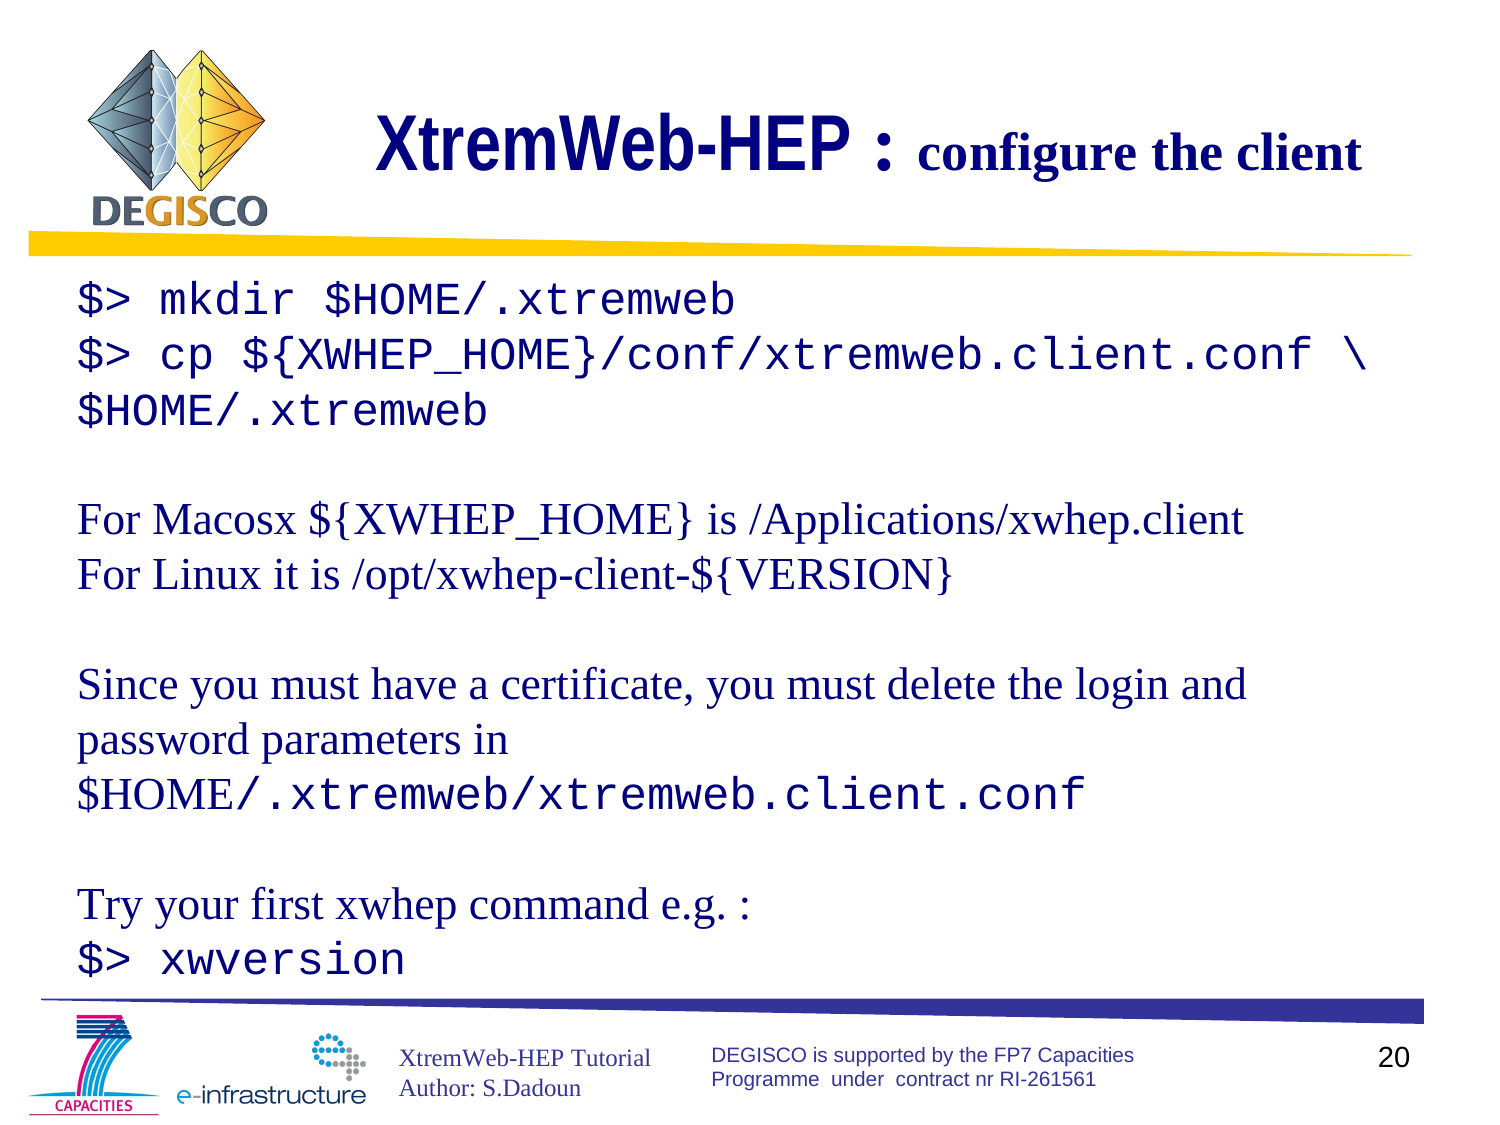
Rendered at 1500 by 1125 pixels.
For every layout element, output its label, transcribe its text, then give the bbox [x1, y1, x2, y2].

picture [317, 1038, 340, 1049]
picture [65, 44, 287, 226]
picture [177, 1033, 366, 1104]
subtitle $> mkdir $HOME/.xtremweb $> cp ${XWHEP_HOME}/conf/xtremweb.client.conf \ $HOME/.xtremweb For Macosx ${XWHEP_HOME} is /Applications/xwhep.client For Linux it is /opt/xwhep-client-${VERSION} Since you must have a certificate, you must delete the login and password parameters in $HOME/.xtremweb/xtremweb.client.conf Try your first xwhep command e.g. : $> xwversion [76, 255, 1427, 998]
picture [22, 1007, 165, 1124]
title XtremWeb-HEP : configure the client [259, 56, 1479, 221]
